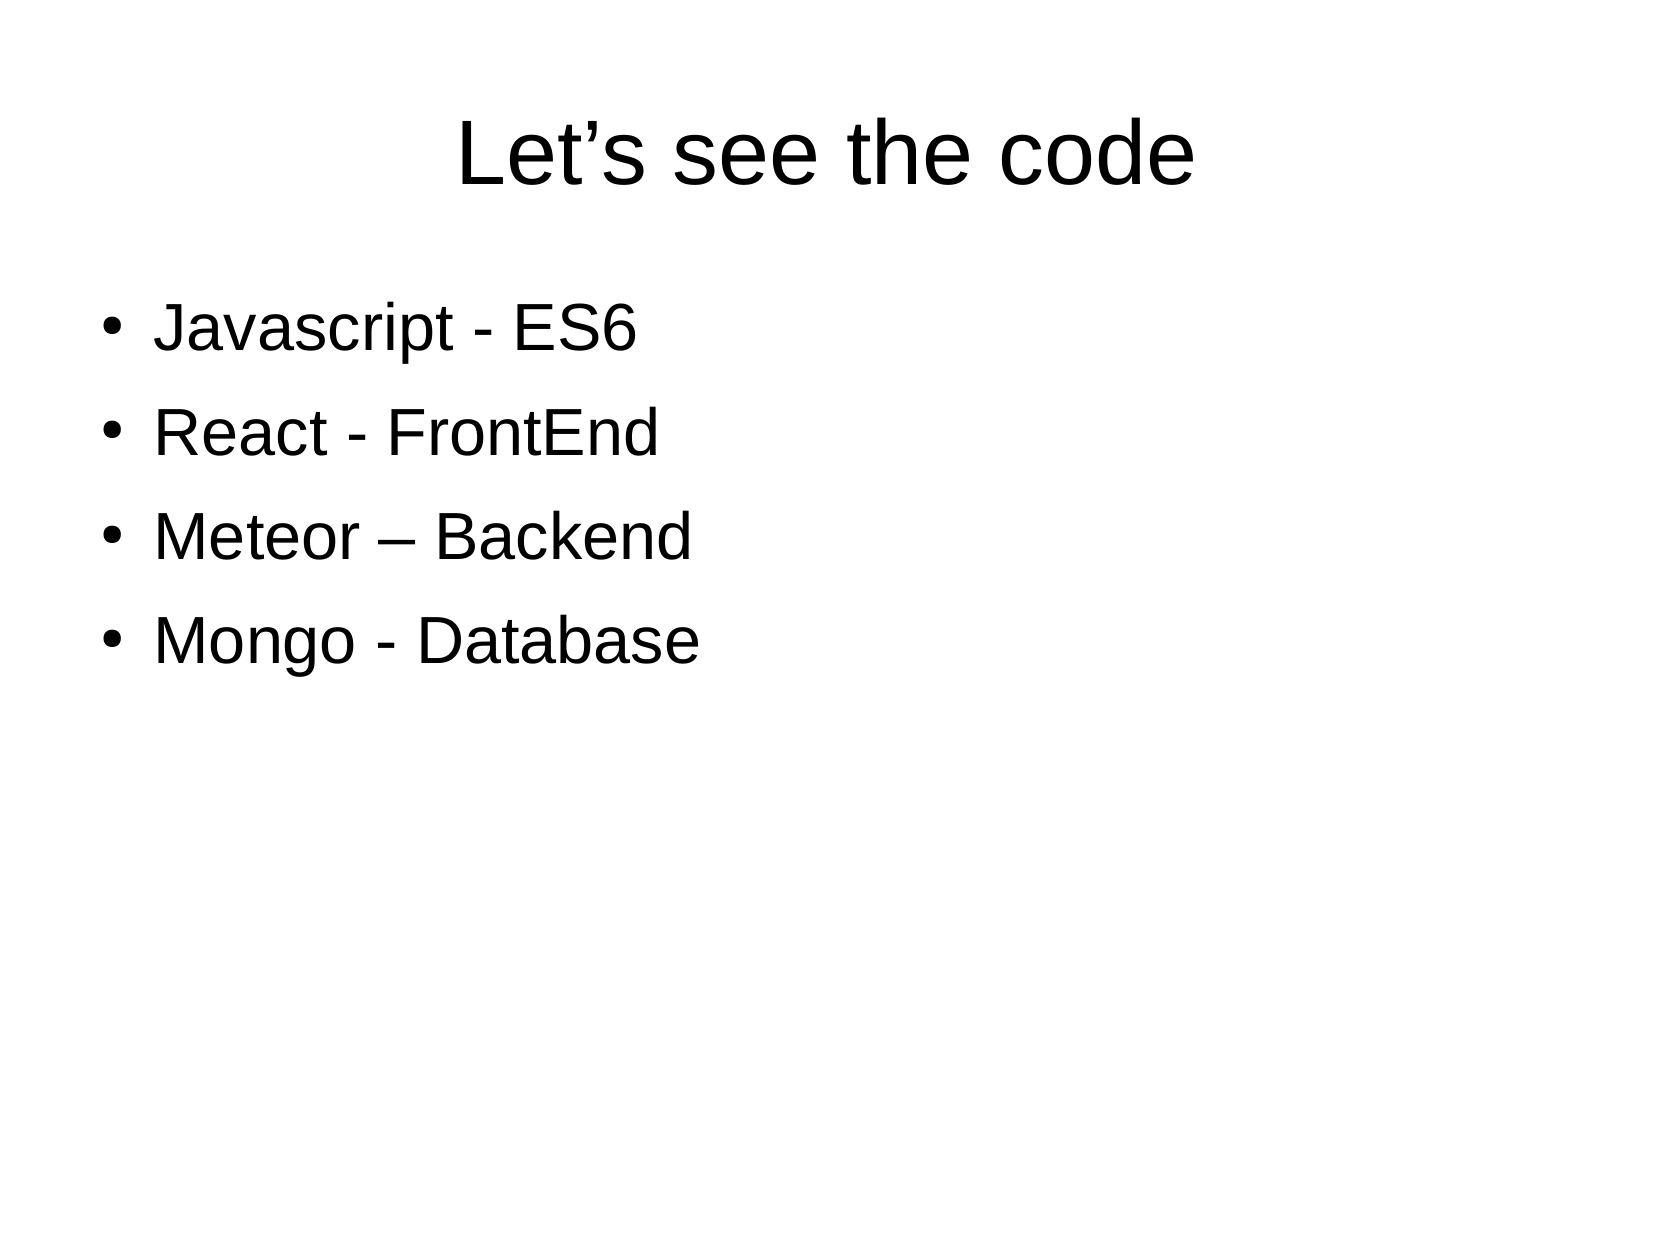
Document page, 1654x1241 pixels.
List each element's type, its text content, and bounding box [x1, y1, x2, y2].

title Let’s see the code [82, 49, 1571, 257]
list Javascript - ES6 React - FrontEnd Meteor – Backend Mongo - Database [82, 290, 1571, 1010]
